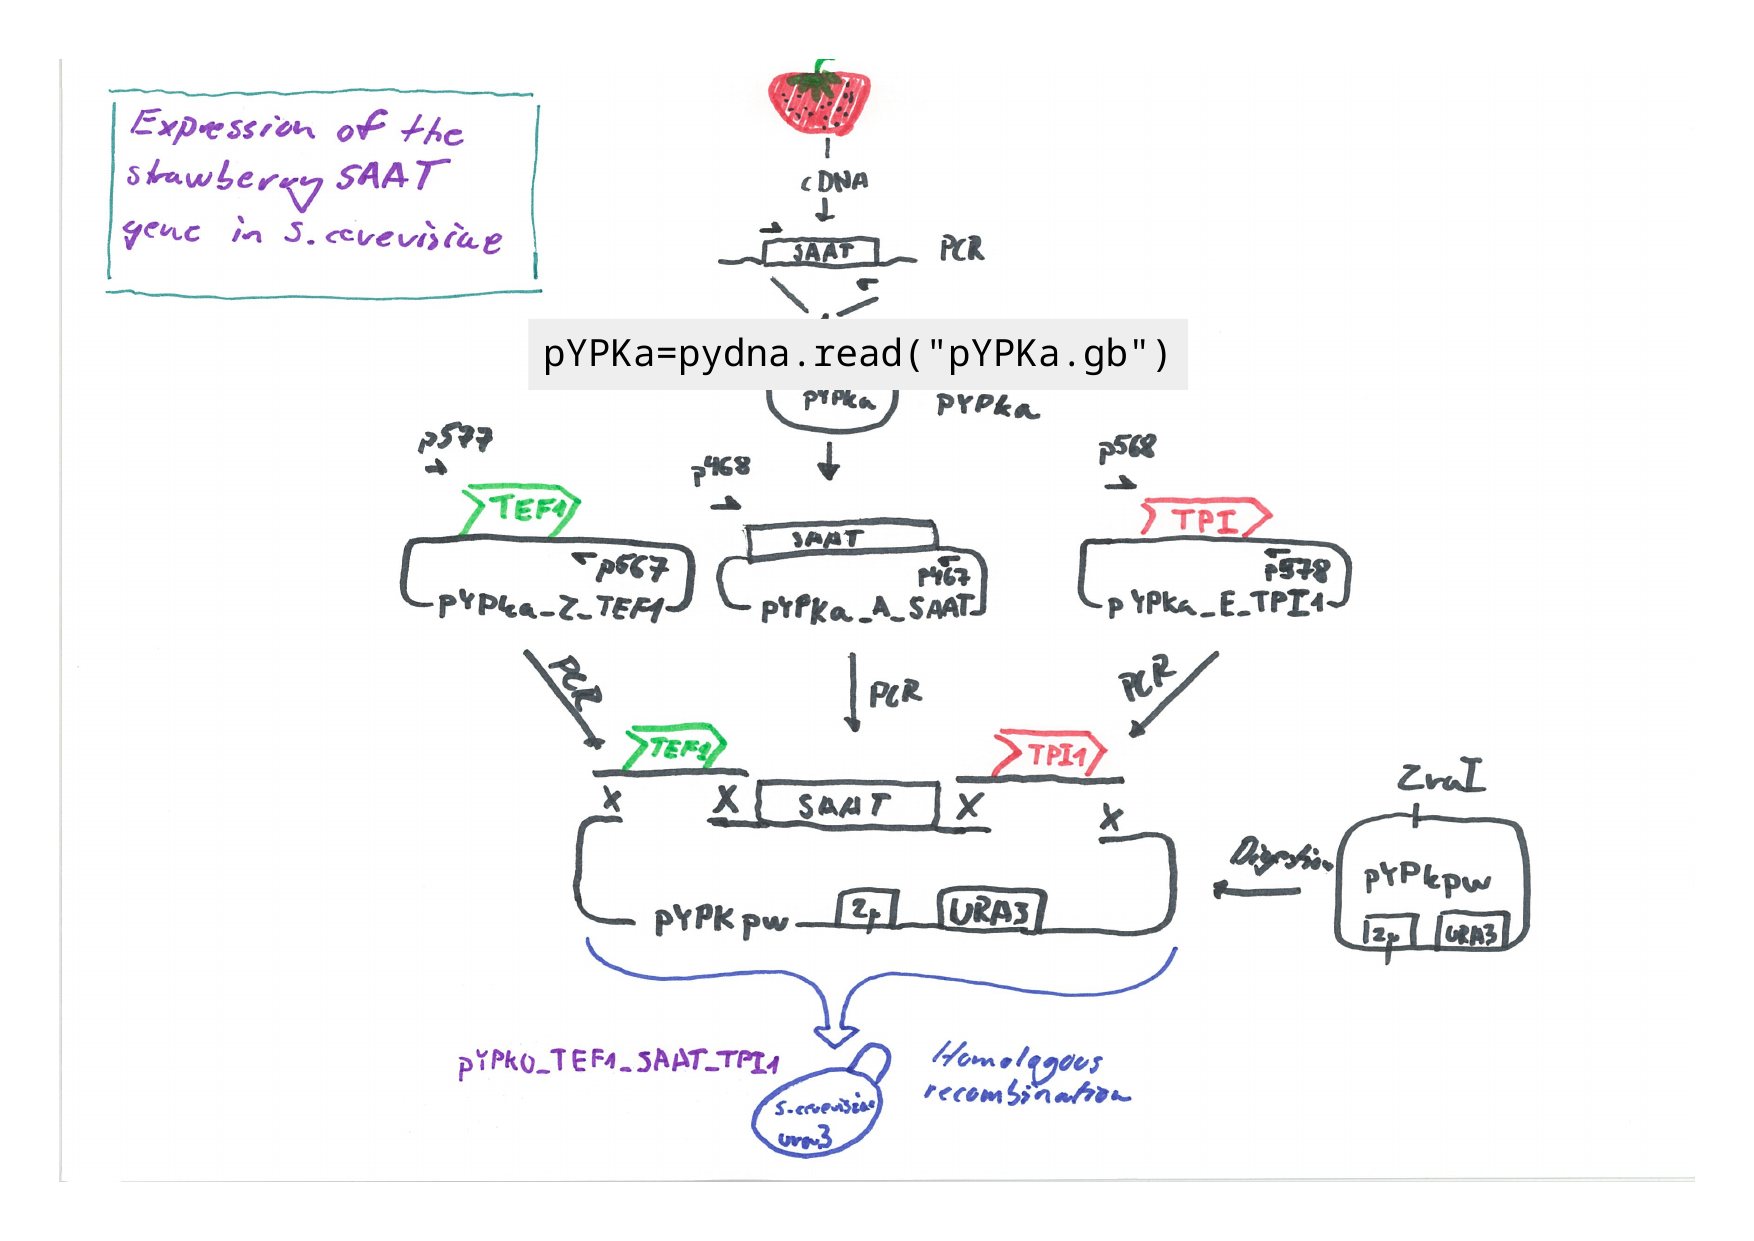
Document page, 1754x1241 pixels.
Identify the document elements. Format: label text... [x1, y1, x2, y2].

picture [59, 59, 1695, 1182]
text_box pYPKa=pydna.read("pYPKa.gb") [566, 318, 1150, 390]
